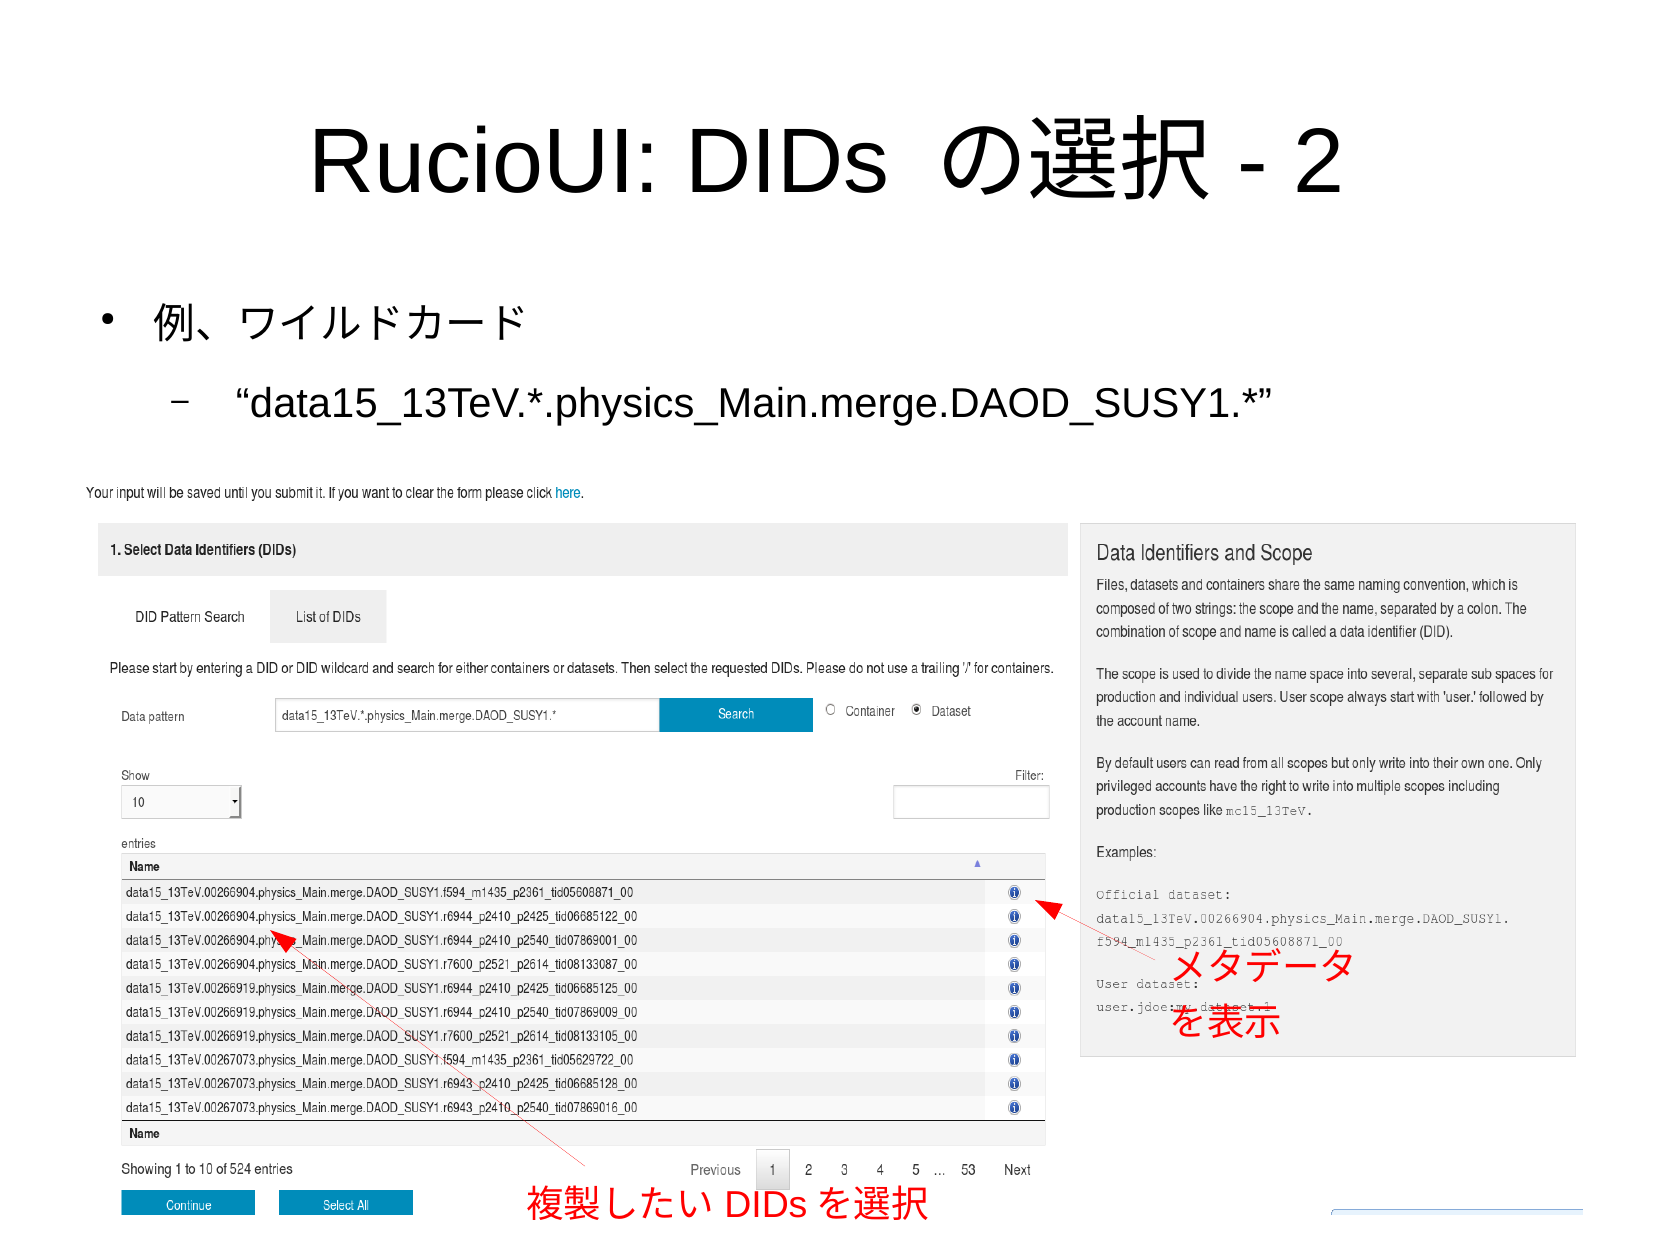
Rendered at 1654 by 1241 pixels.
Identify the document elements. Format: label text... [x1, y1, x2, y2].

picture [75, 464, 1583, 1216]
text_box メタデータを表示 [1155, 930, 1396, 1041]
text_box 複製したいDIDsを選択 [511, 1166, 1411, 1230]
list 例、ワイルドカード “data15_13TeV.*.physics_Main.merge.DAOD_SUSY1.*” [82, 290, 1571, 464]
title RucioUI: DIDs の選択- 2 [82, 49, 1571, 257]
